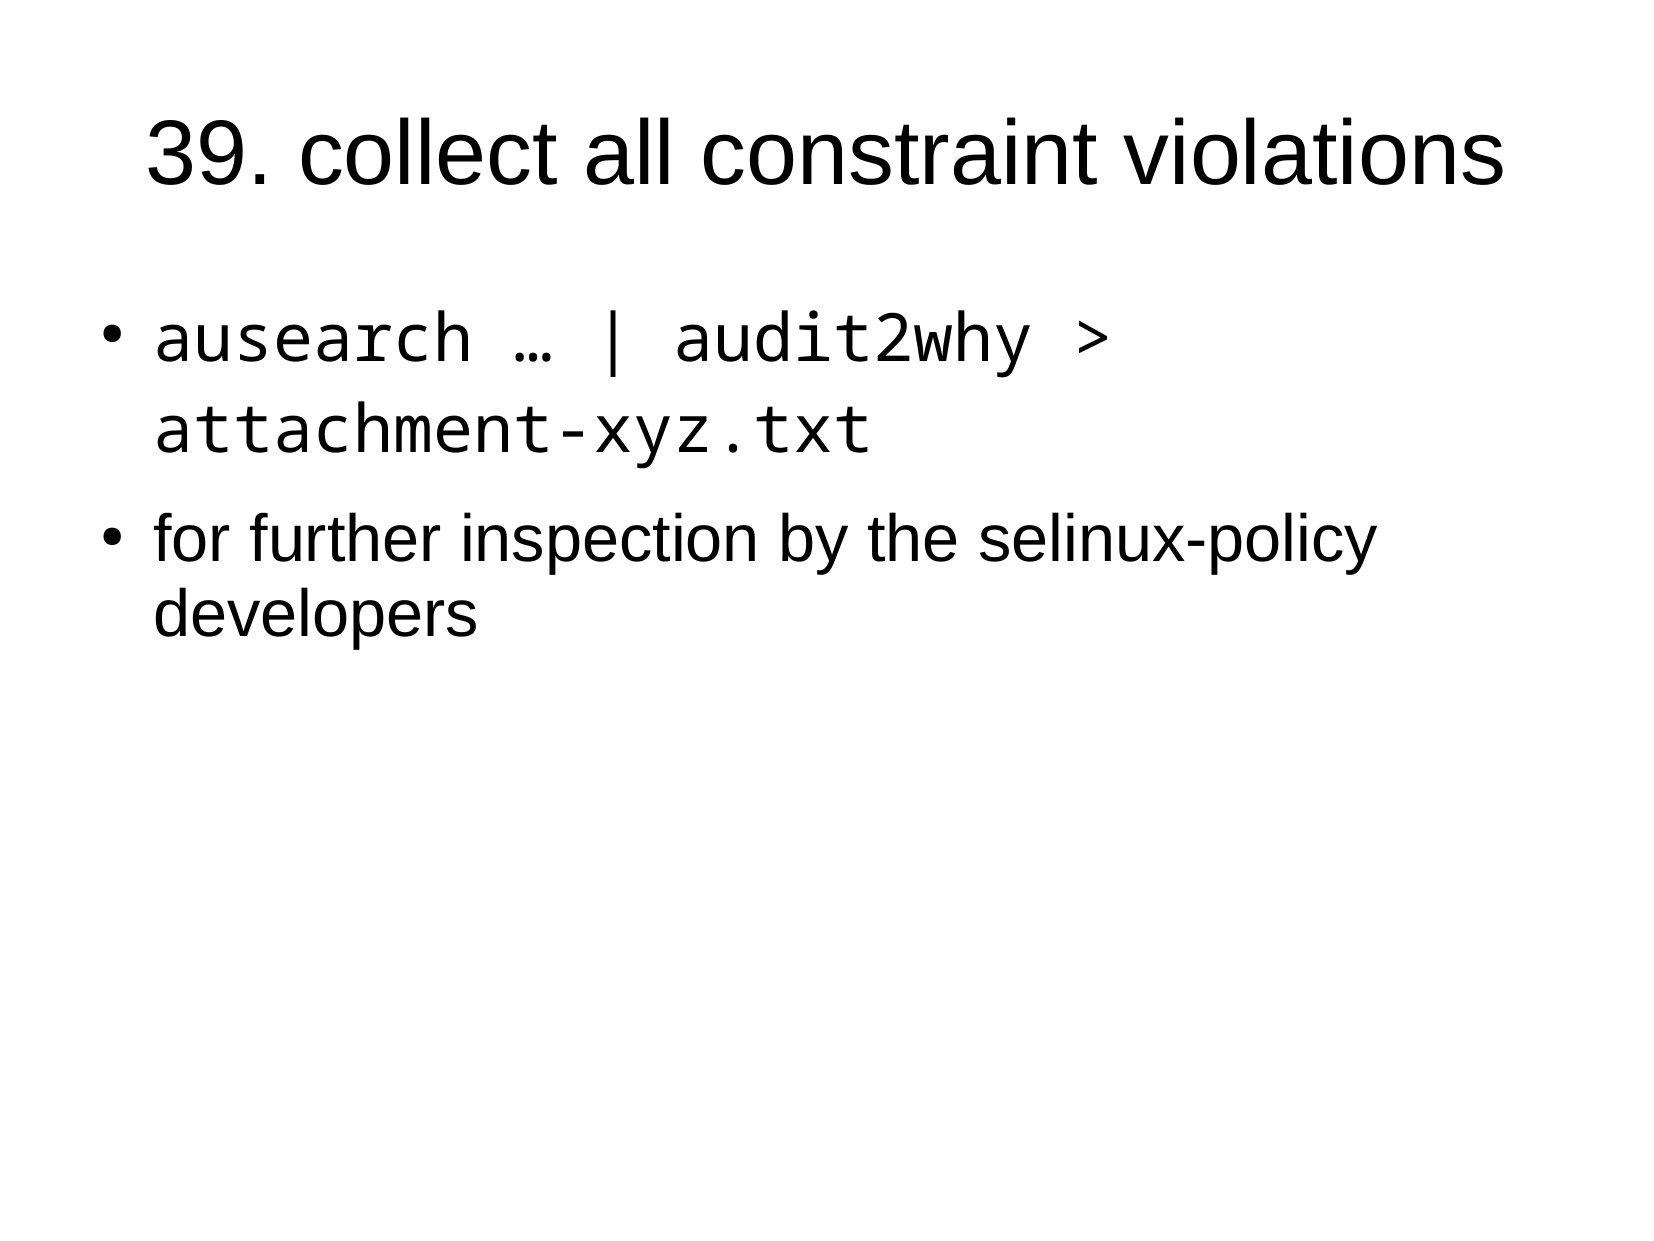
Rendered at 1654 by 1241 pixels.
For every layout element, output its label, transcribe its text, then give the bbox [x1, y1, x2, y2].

title 39. collect all constraint violations [82, 49, 1571, 257]
list ausearch … | audit2why > attachment-xyz.txt for further inspection by the selinux-policy developers [82, 290, 1571, 1010]
